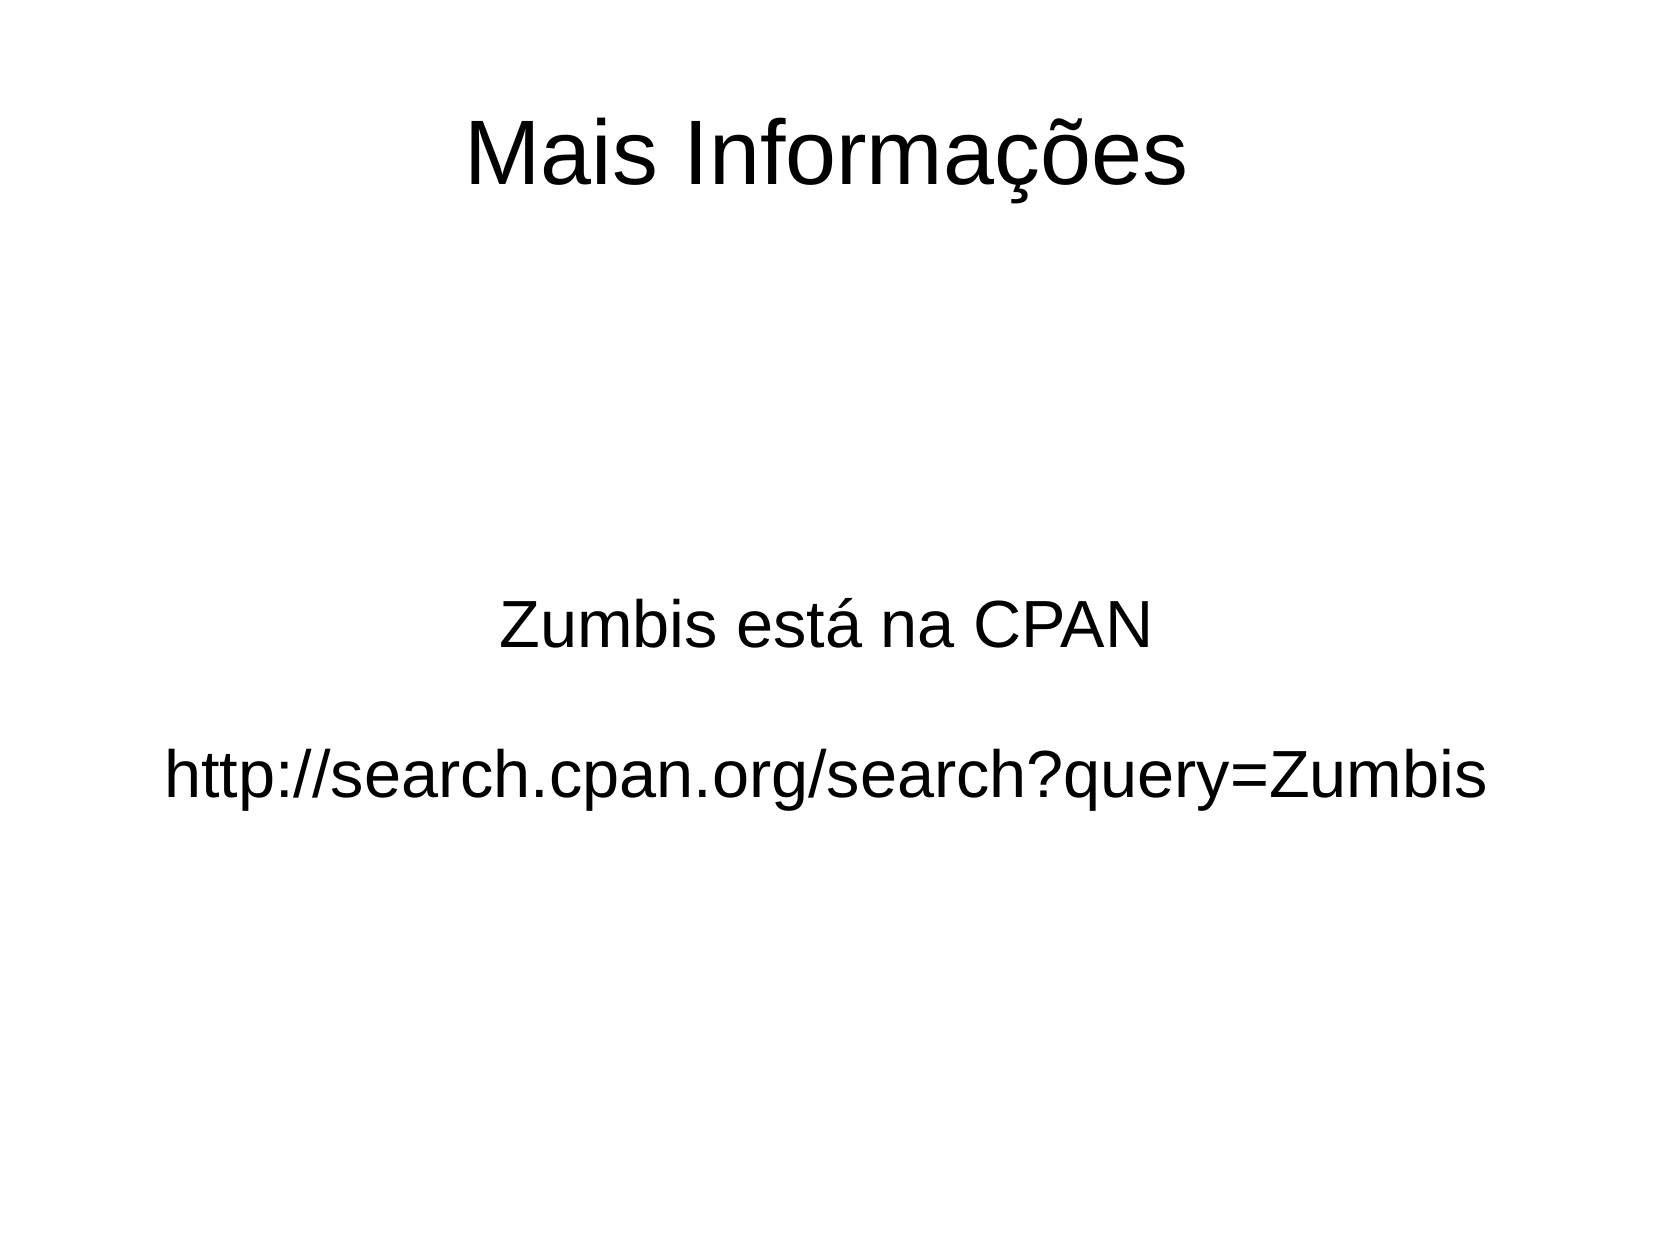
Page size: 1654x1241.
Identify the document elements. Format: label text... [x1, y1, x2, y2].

title Mais Informações [82, 56, 1571, 250]
subtitle Zumbis está na CPAN http://search.cpan.org/search?query=Zumbis [82, 297, 1571, 1102]
